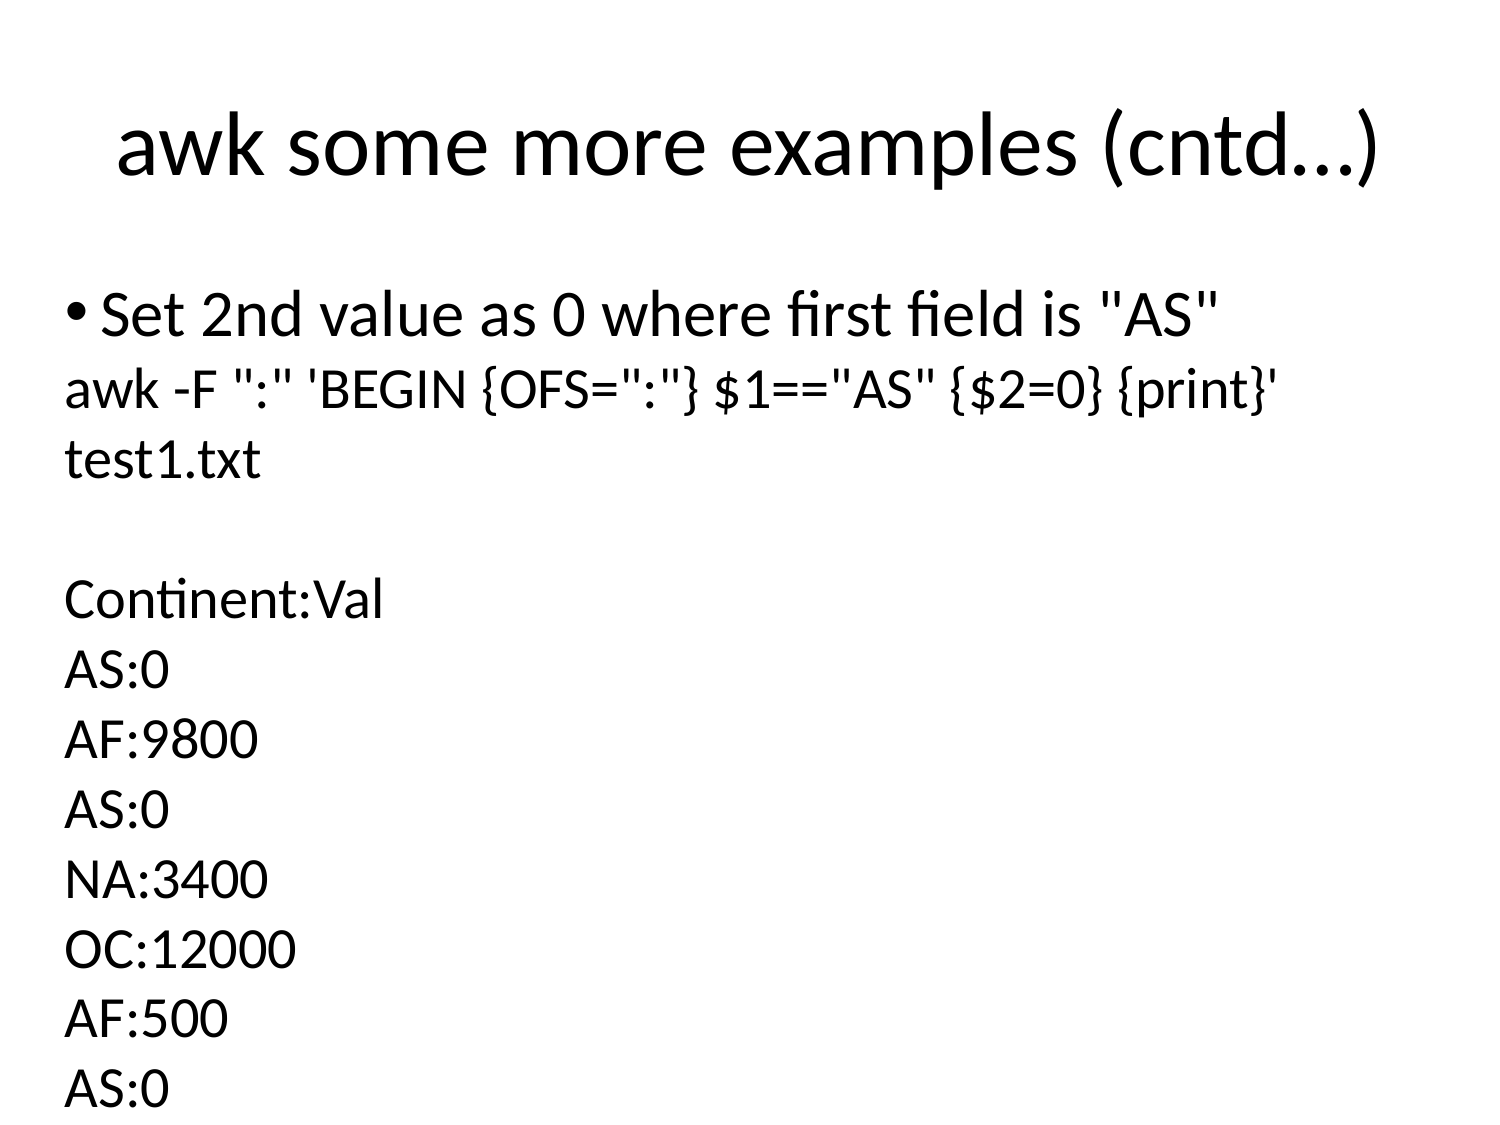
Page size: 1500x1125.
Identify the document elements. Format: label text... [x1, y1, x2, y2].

text_box awk some more examples (cntd…) [75, 45, 1425, 233]
text_box Set 2nd value as 0 where first field is "AS" awk -F ":" 'BEGIN {OFS=":"} $1=="AS" {$2=0} {print}' test1.txt Continent:Val AS:0 AF:9800 AS:0 NA:3400 OC:12000 AF:500 AS:0 [50, 262, 1475, 1005]
